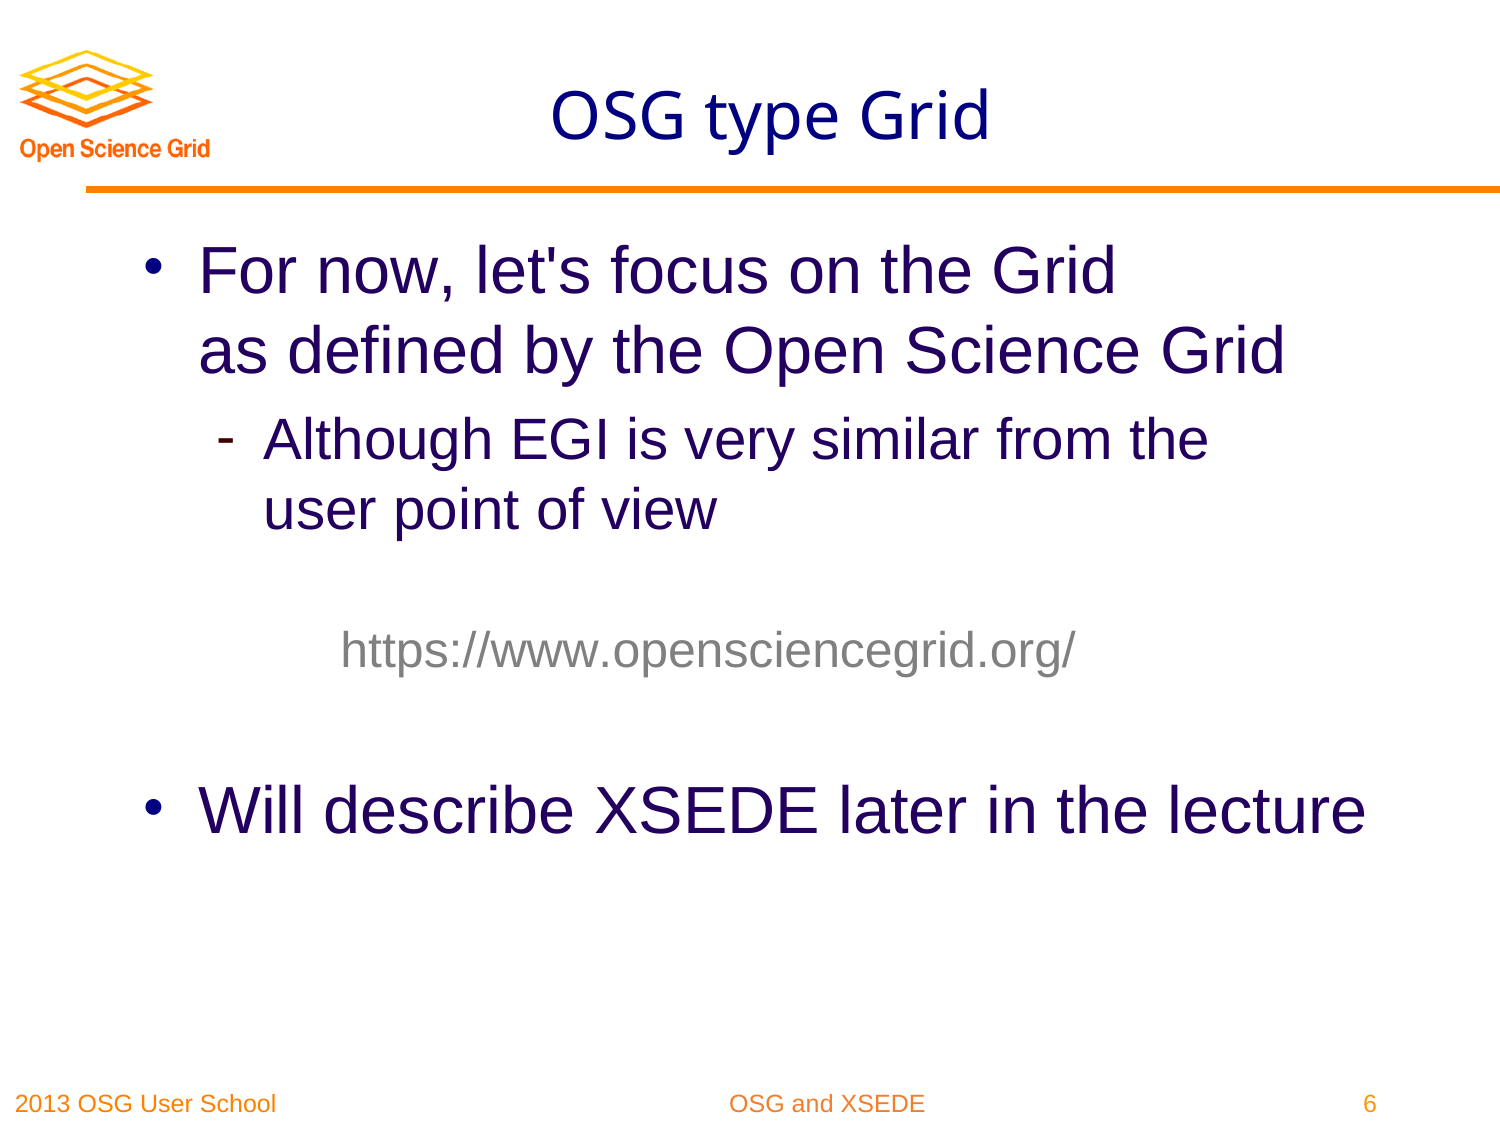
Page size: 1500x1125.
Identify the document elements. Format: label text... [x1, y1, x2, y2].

text_box https://www.opensciencegrid.org/ [325, 610, 1092, 686]
list For now, let's focus on the Grid as defined by the Open Science Grid Although EGI is very similar from the user point of view Will describe XSEDE later in the lecture [127, 218, 1403, 983]
title OSG type Grid [201, 18, 1342, 207]
picture [0, 27, 201, 179]
